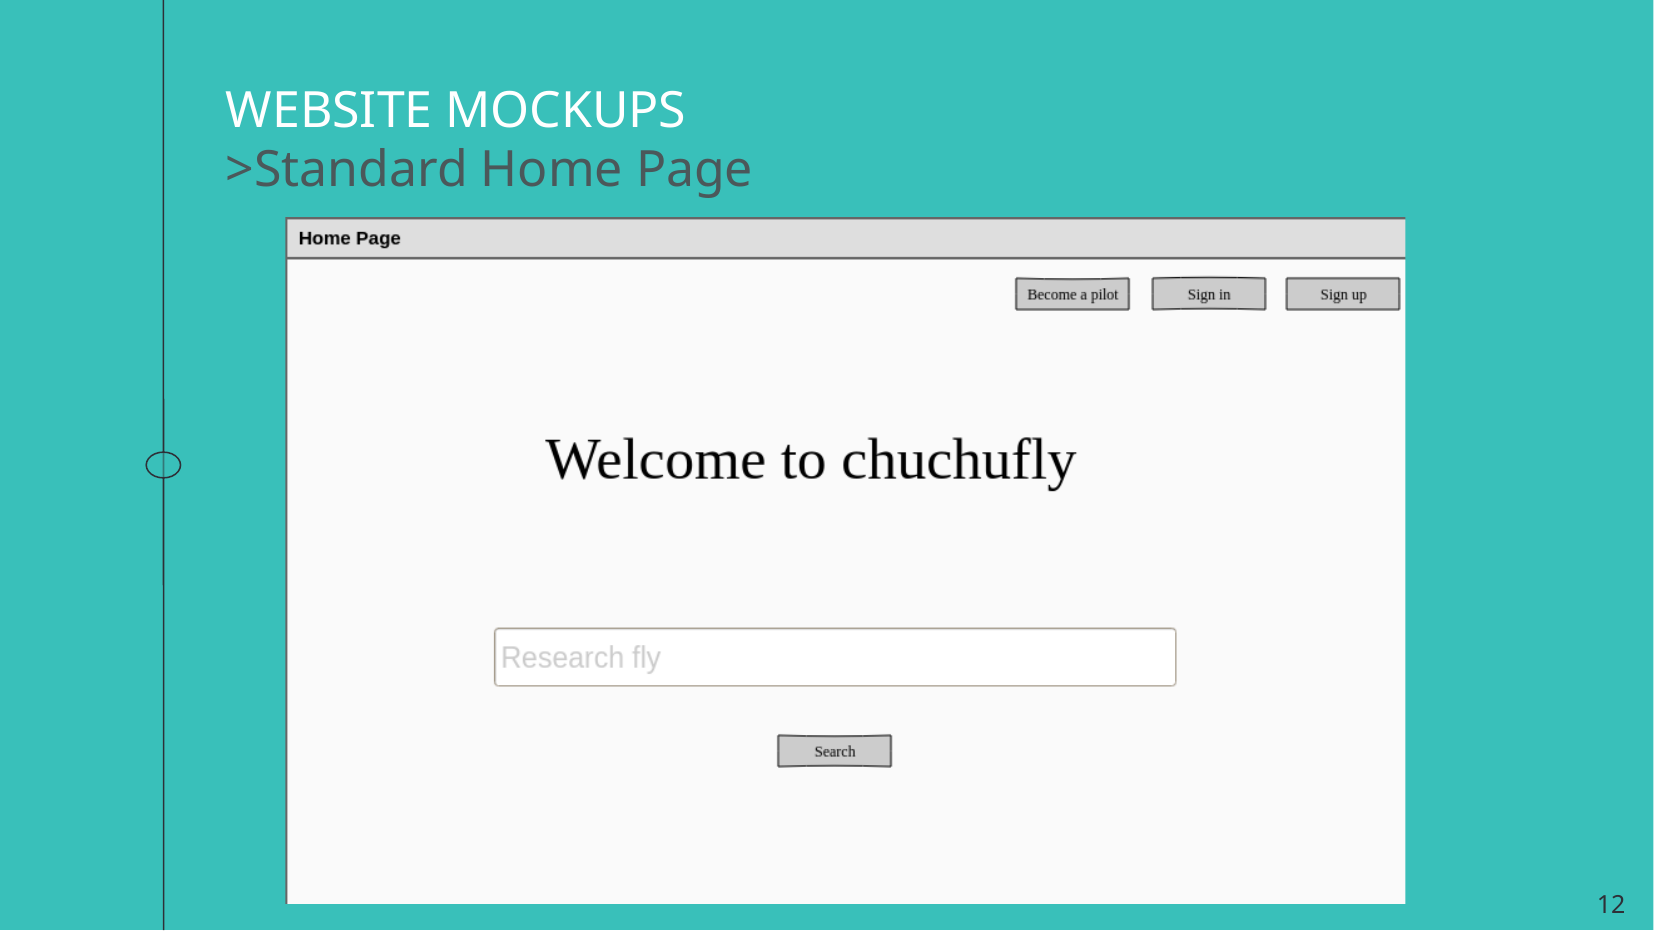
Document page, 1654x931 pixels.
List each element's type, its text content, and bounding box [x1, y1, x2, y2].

slide_number <numéro> [1541, 873, 1641, 931]
title >Standard Home Page [210, 153, 1451, 212]
title WEBSITE MOCKUPS [210, 90, 1451, 153]
picture [285, 217, 1406, 904]
